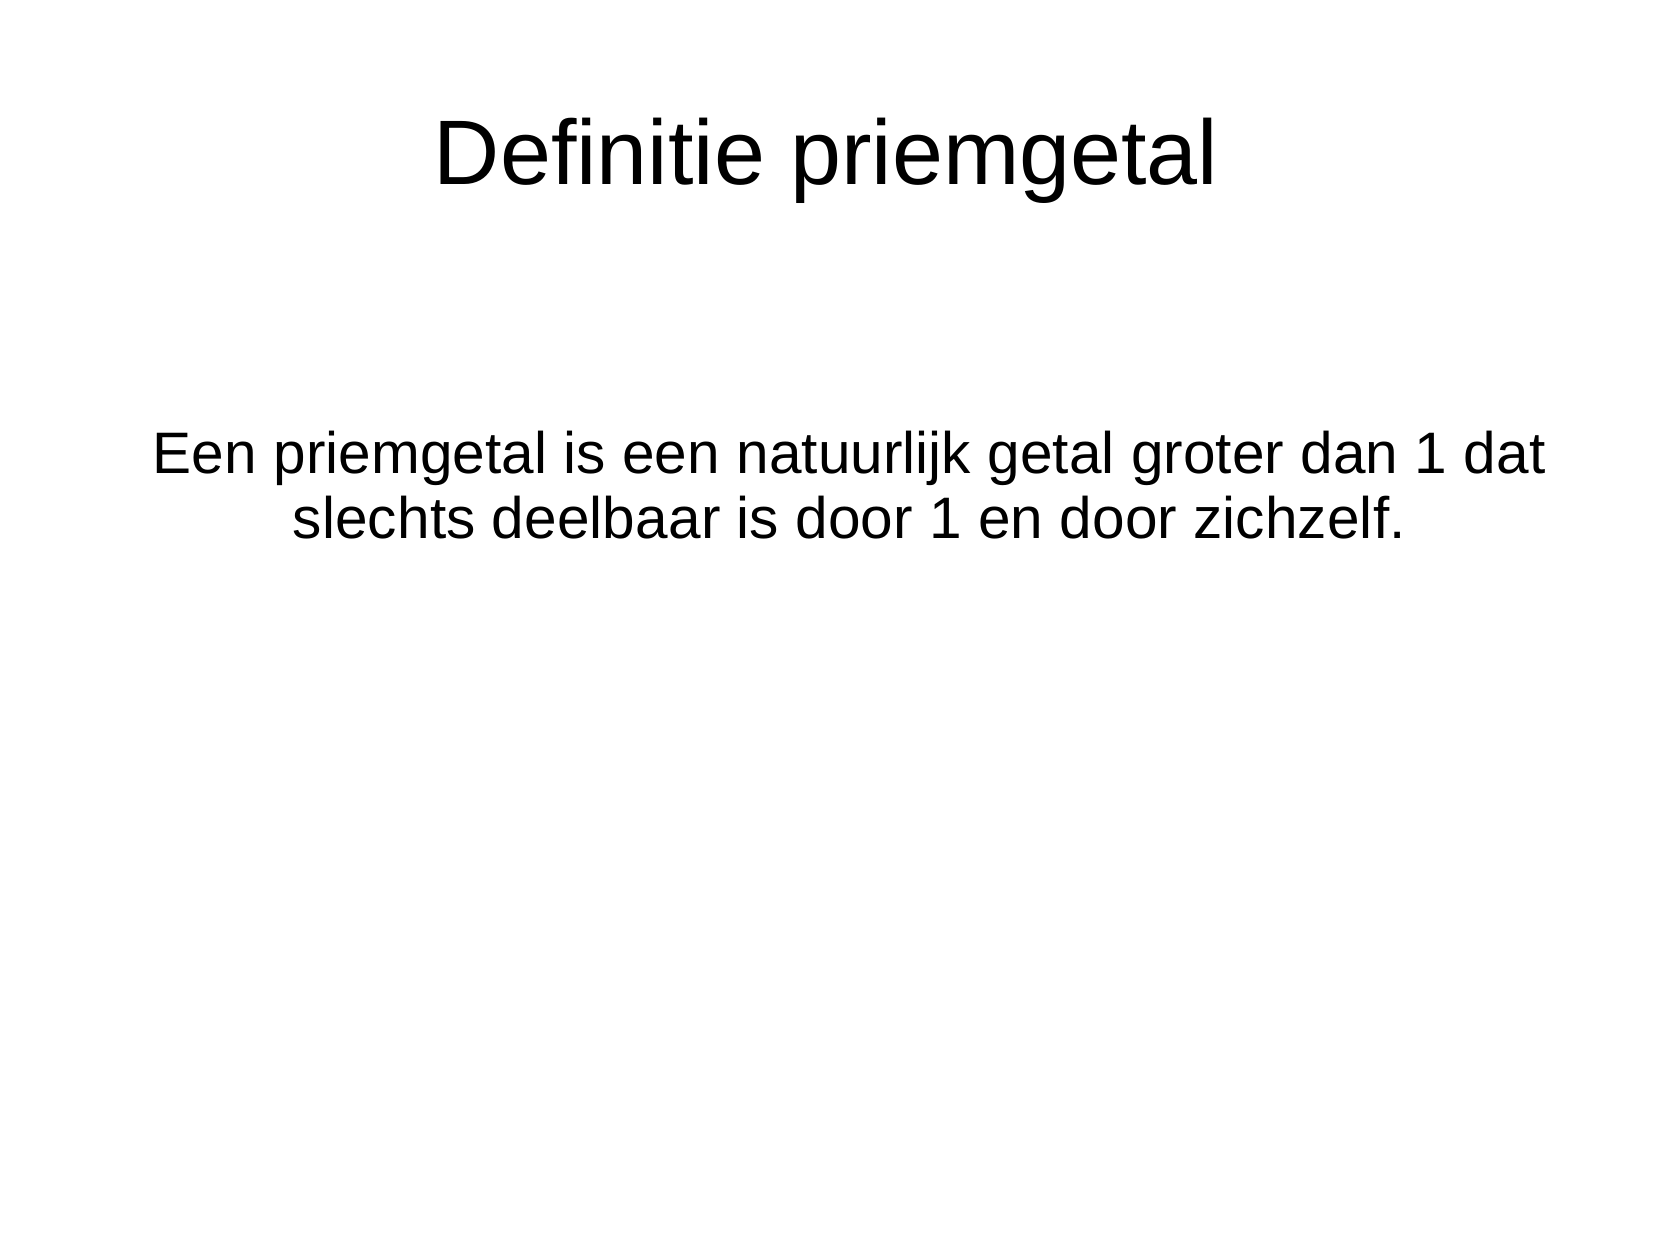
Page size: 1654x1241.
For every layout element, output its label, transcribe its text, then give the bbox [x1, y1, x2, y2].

list Een priemgetal is een natuurlijk getal groter dan 1 dat slechts deelbaar is door 1 en door zichzelf. [75, 420, 1564, 595]
title Definitie priemgetal [82, 49, 1571, 257]
